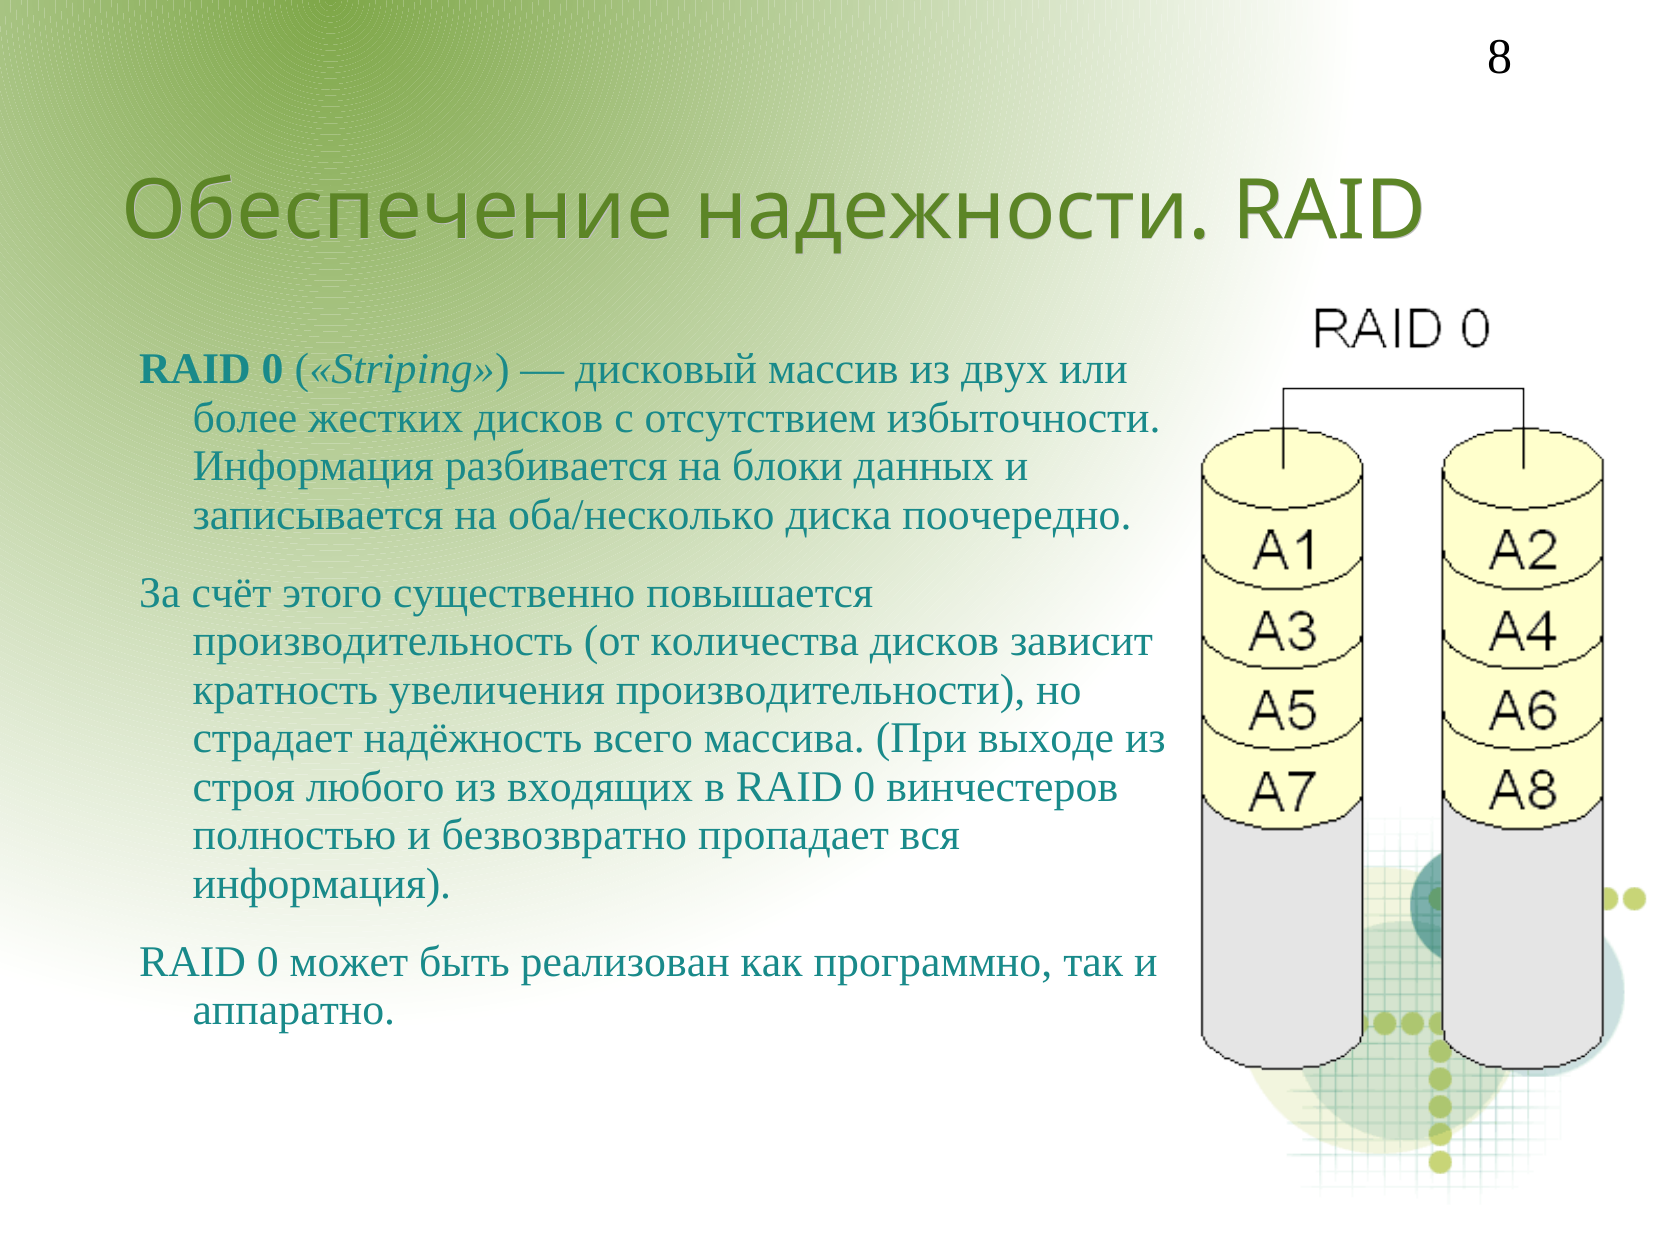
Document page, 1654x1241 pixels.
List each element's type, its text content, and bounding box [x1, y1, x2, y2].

text_box <номер> [1498, 29, 1654, 89]
picture [1124, 267, 1654, 1211]
title Обеспечение надежности. RAID [121, 102, 1534, 311]
list RAID 0 («Striping») — дисковый массив из двух или более жестких дисков с отсутствием избыточности. Информация разбивается на блоки данных и записывается на оба/несколько диска поочередно. За счёт этого существенно повышается производительность (от количества дисков зависит кратность увеличения производительности), но страдает надёжность всего массива. (При выходе из строя любого из входящих в RAID 0 винчестеров полностью и безвозвратно пропадает вся информация). RAID 0 может быть реализован как программно, так и аппаратно. [121, 344, 1124, 1127]
